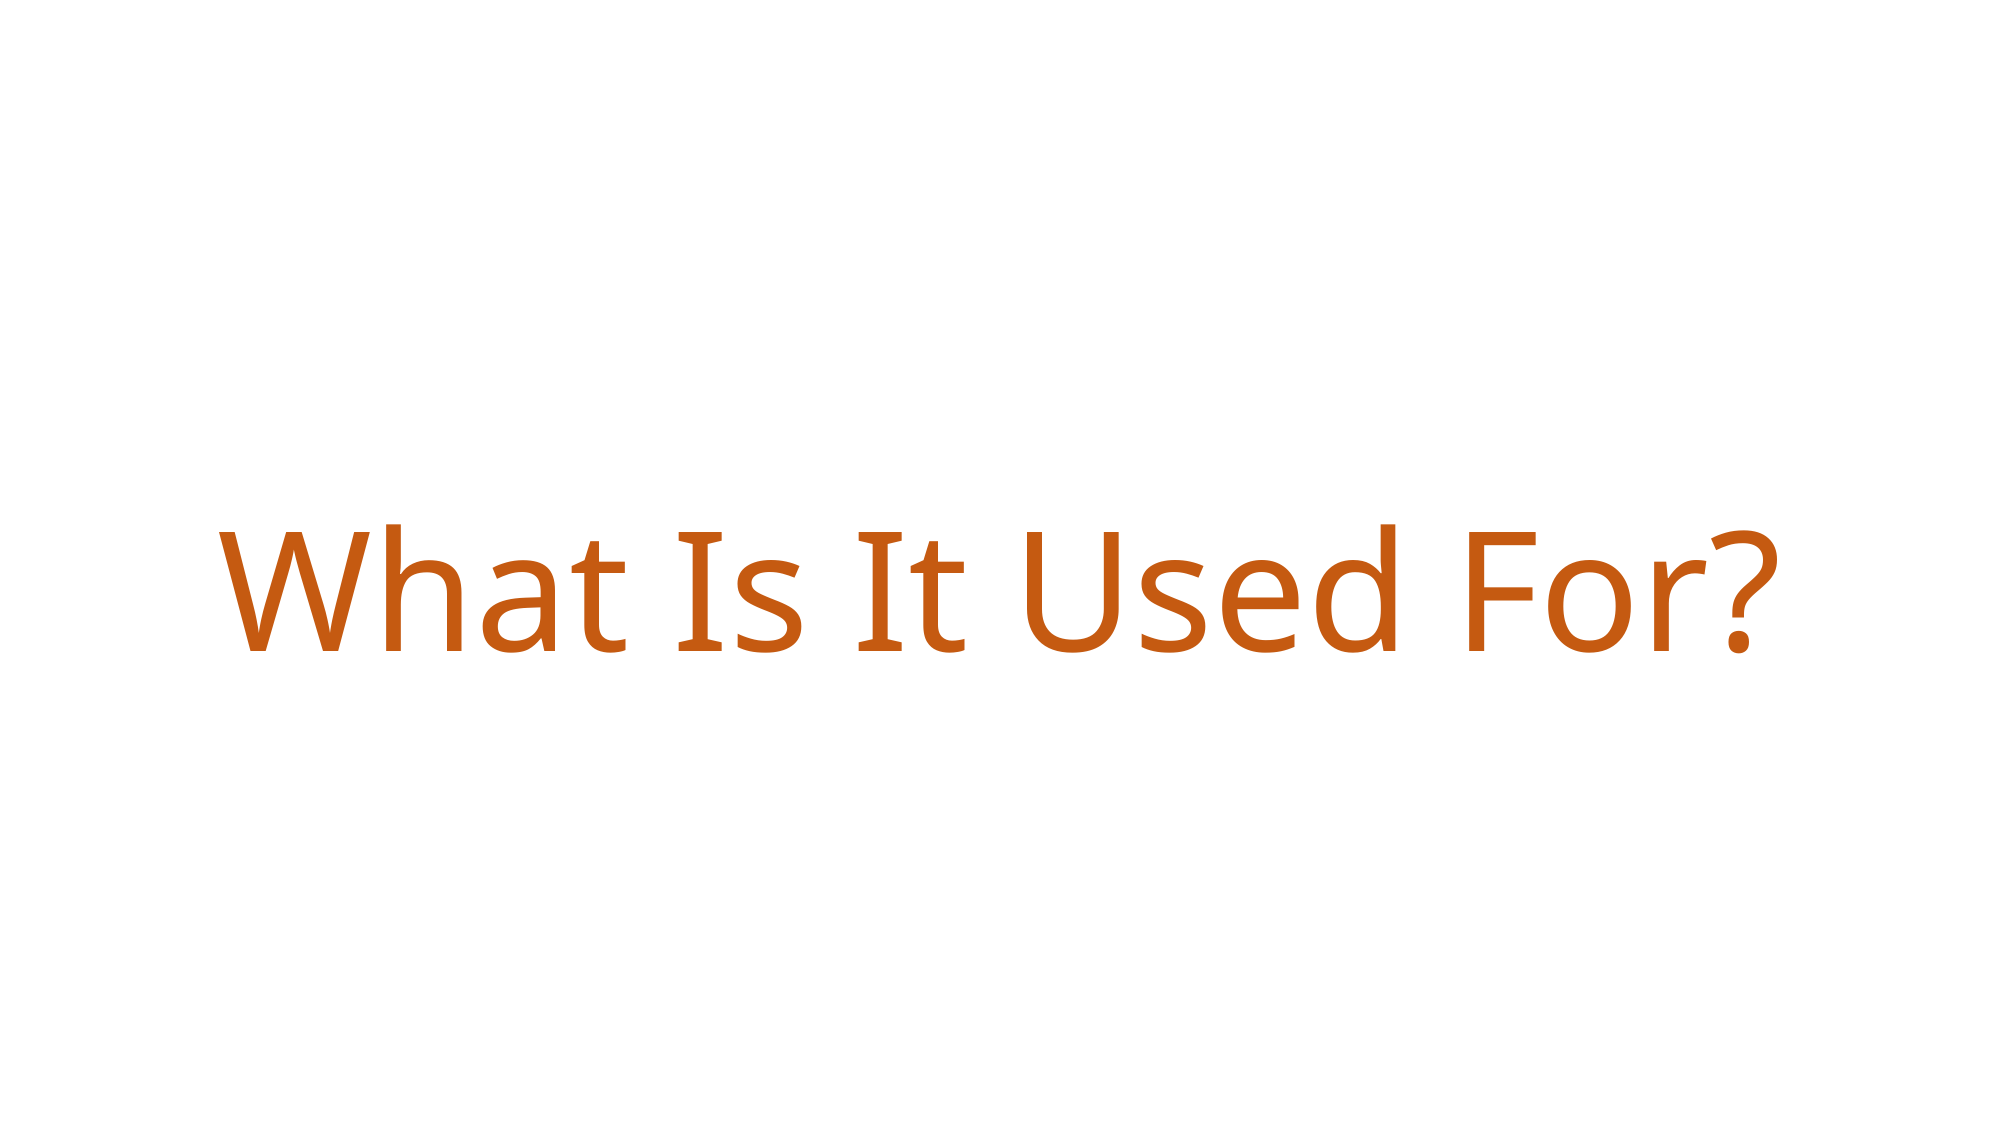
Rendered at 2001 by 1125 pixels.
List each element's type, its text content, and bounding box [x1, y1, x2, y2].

list What Is It Used For? [137, 299, 1863, 1014]
